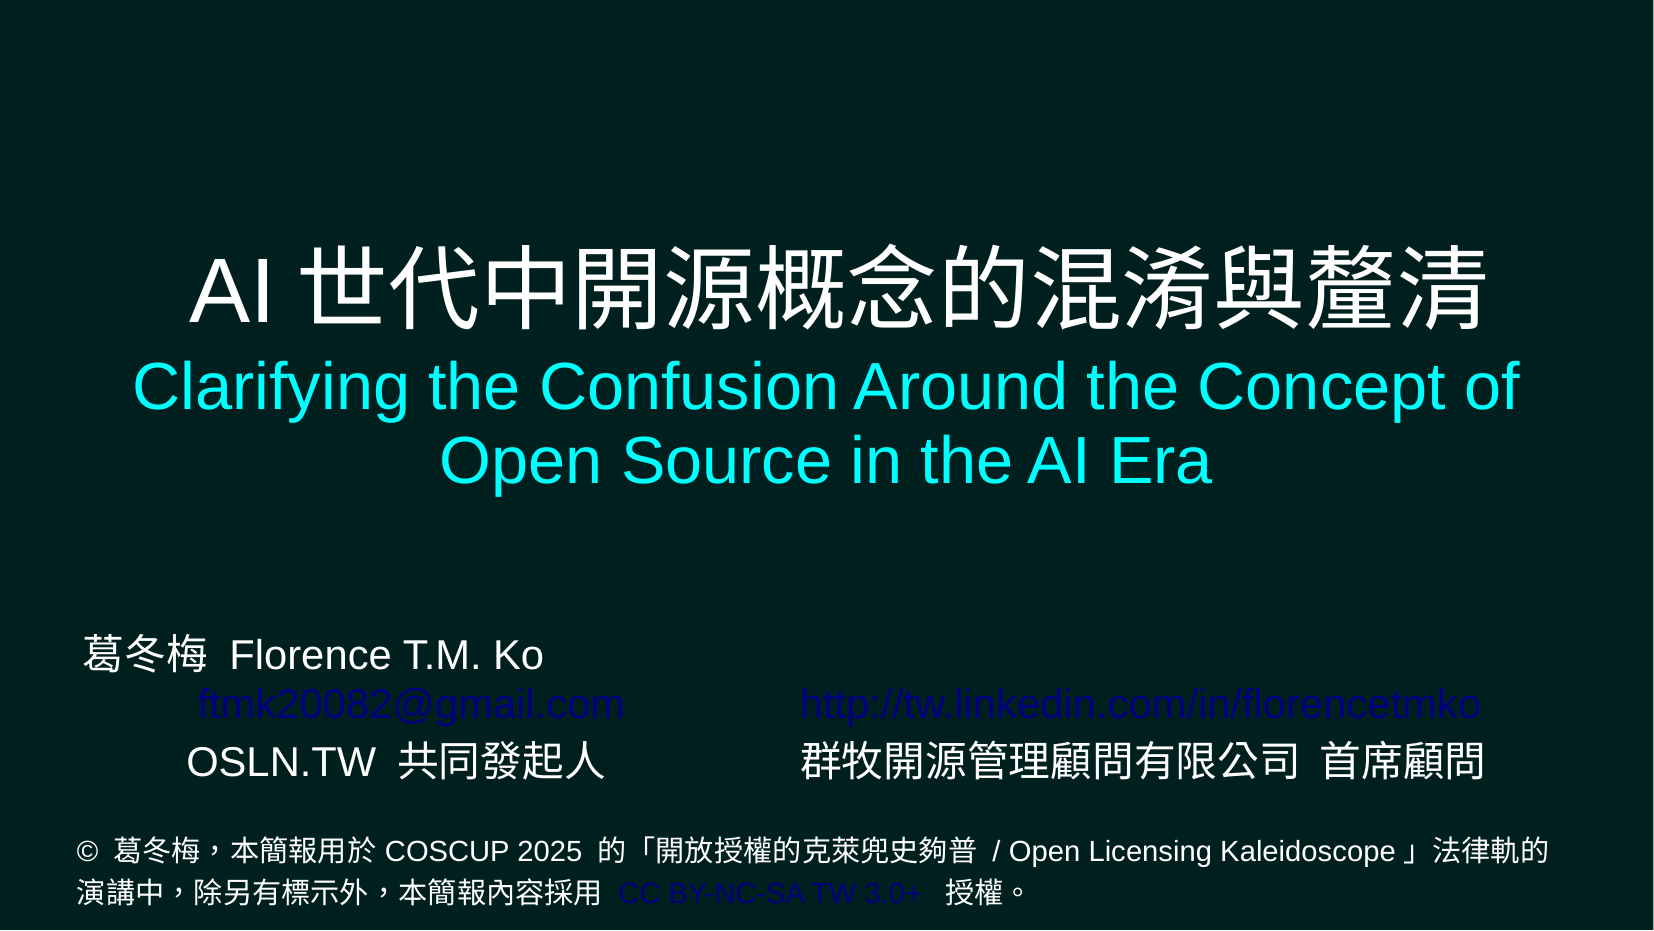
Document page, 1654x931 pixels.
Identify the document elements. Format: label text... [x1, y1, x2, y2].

title © 葛冬梅，本簡報用於COSCUP 2025 的「開放授權的克萊兜史夠普 / Open Licensing Kaleidoscope」法律軌的演講中，除另有標示外，本簡報內容採用 CC BY-NC-SA TW 3.0+ 授權。 [76, 826, 1565, 913]
title 葛冬梅 Florence T.M. Ko ftmk20082@gmail.com http://tw.linkedin.com/in/florencetmko OSLN.TW 共同發起人 群牧開源管理顧問有限公司 首席顧問 [82, 620, 1571, 789]
title AI世代中開源概念的混淆與釐清 Clarifying the Confusion Around the Concept of Open Source in the AI Era [82, 215, 1571, 499]
